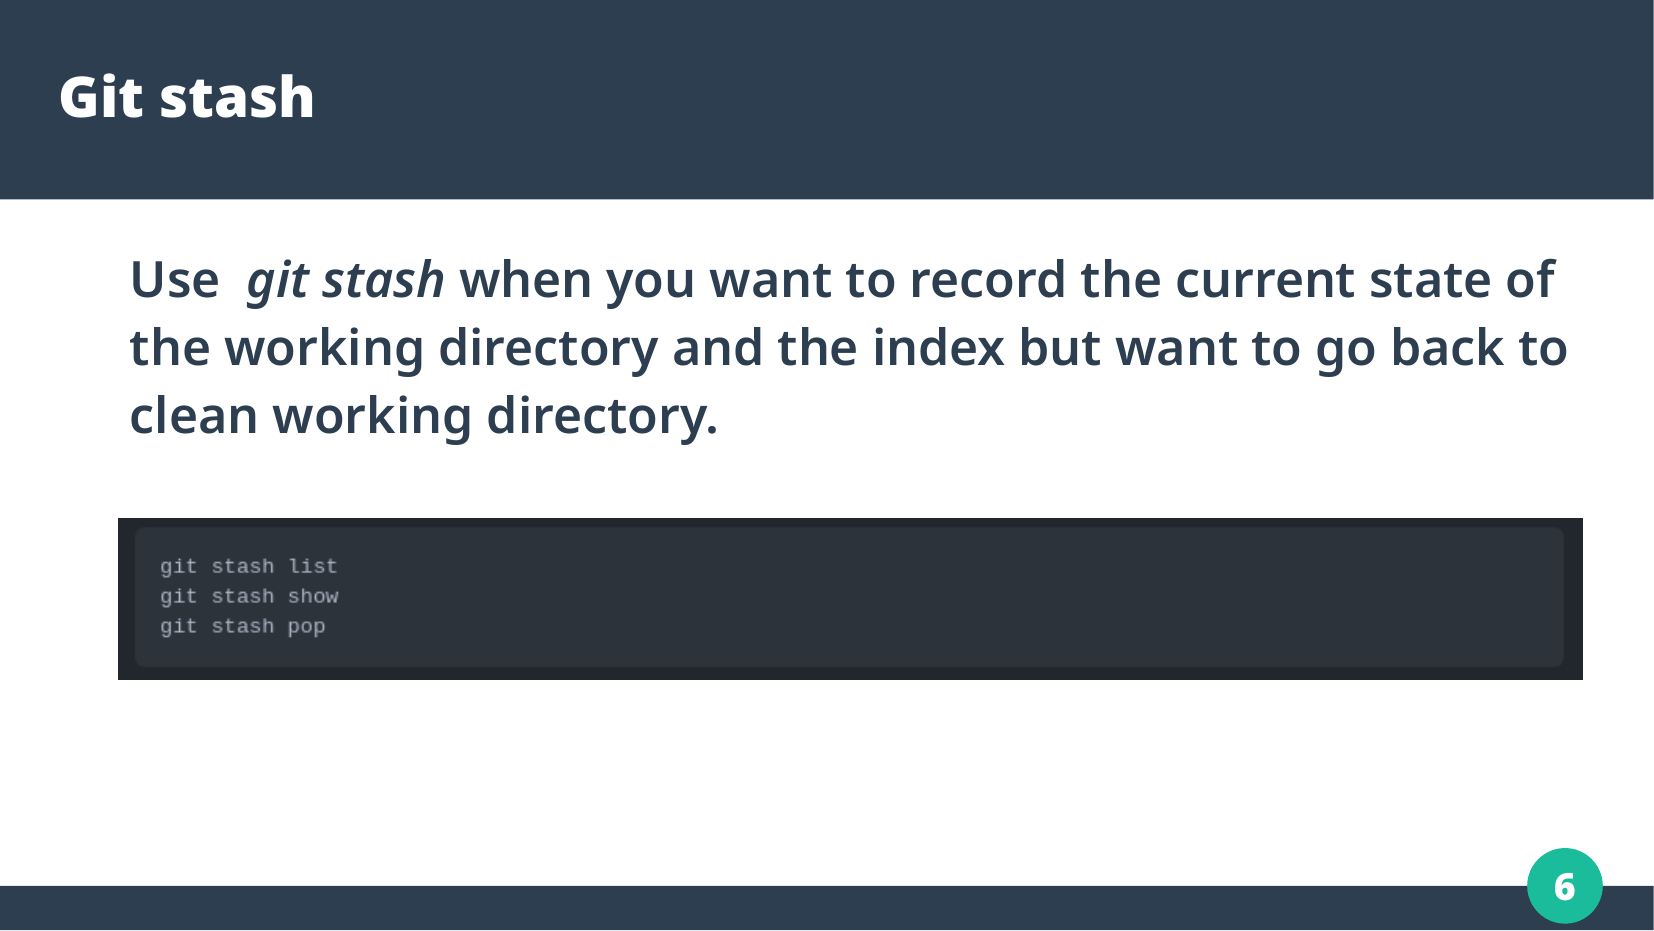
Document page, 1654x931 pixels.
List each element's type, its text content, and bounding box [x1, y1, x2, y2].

list Use git stash when you want to record the current state of the working directory and the index but want to go back to clean working directory. [59, 243, 1595, 864]
title Git stash [59, 37, 1595, 155]
picture [118, 518, 1583, 680]
